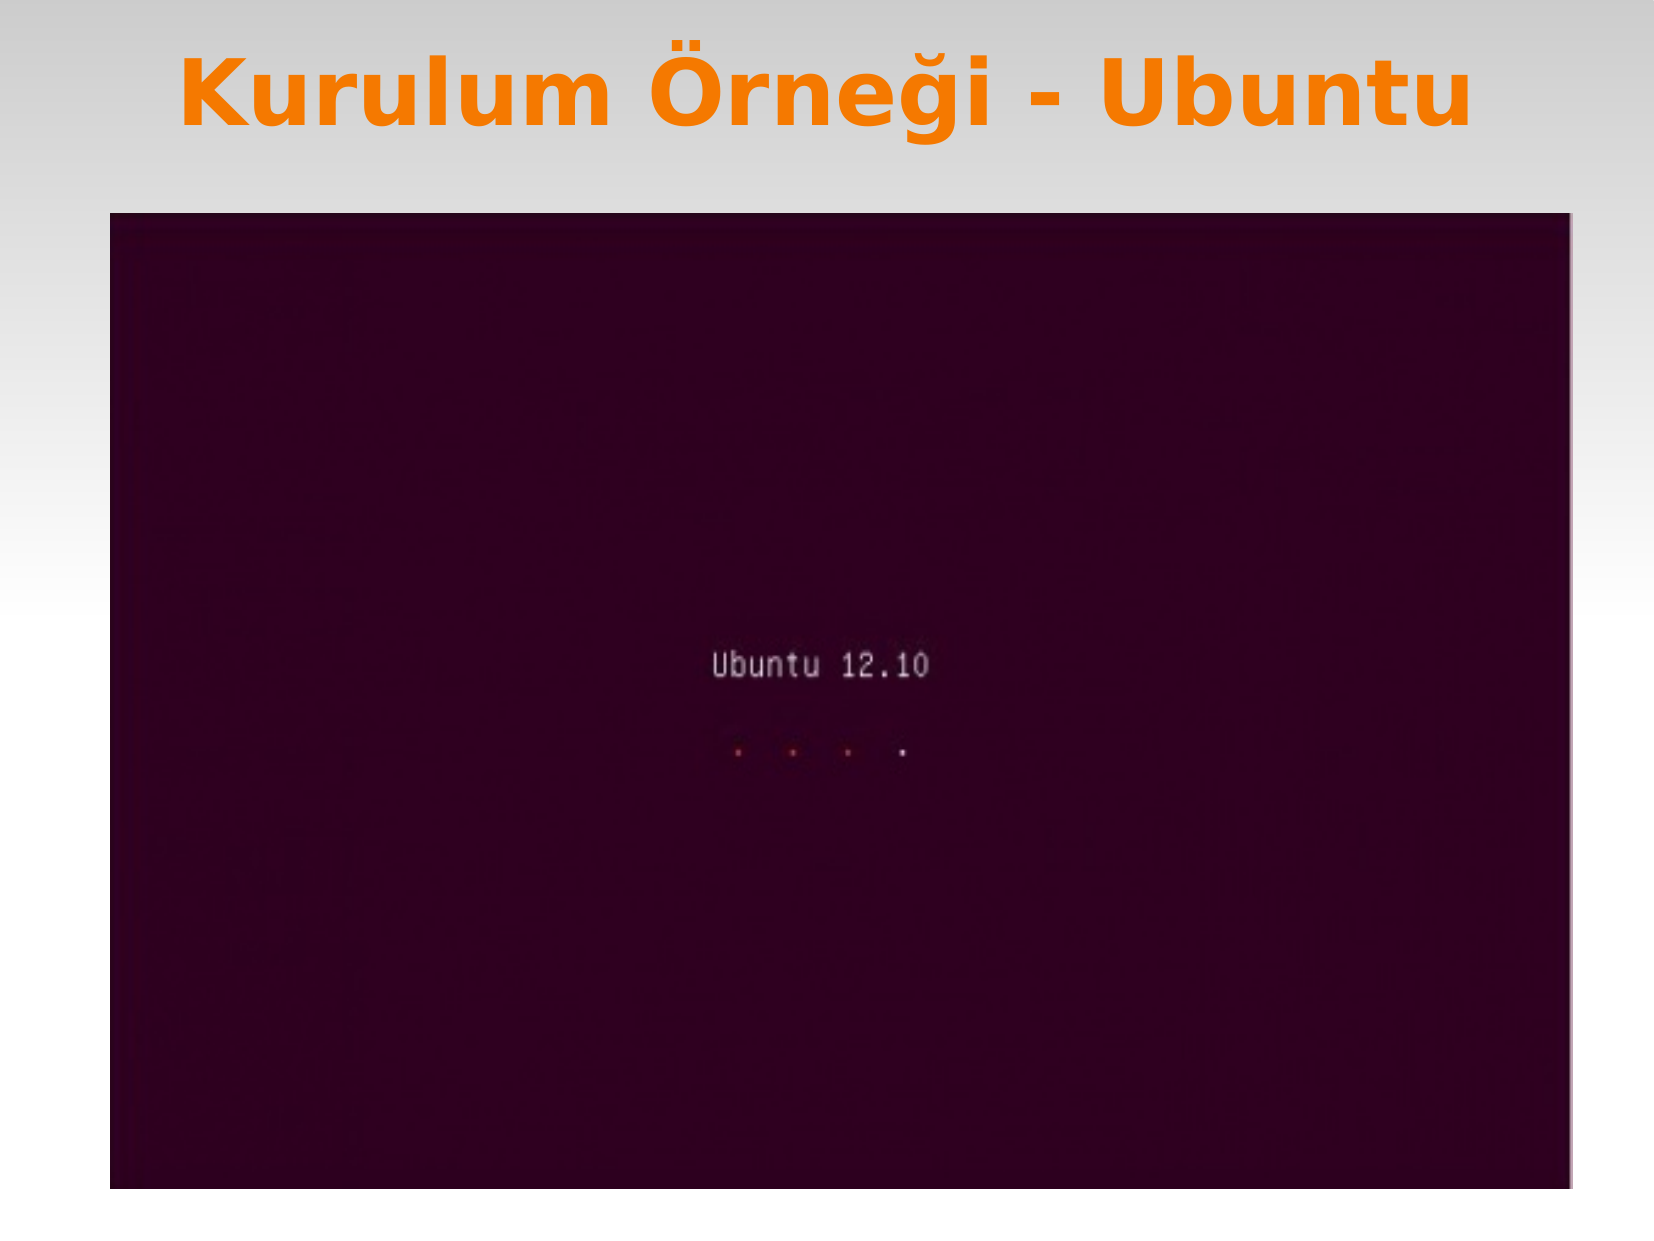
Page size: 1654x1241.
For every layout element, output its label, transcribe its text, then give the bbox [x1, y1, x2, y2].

picture [110, 213, 1573, 1189]
title Kurulum Örneği - Ubuntu [82, 0, 1571, 191]
